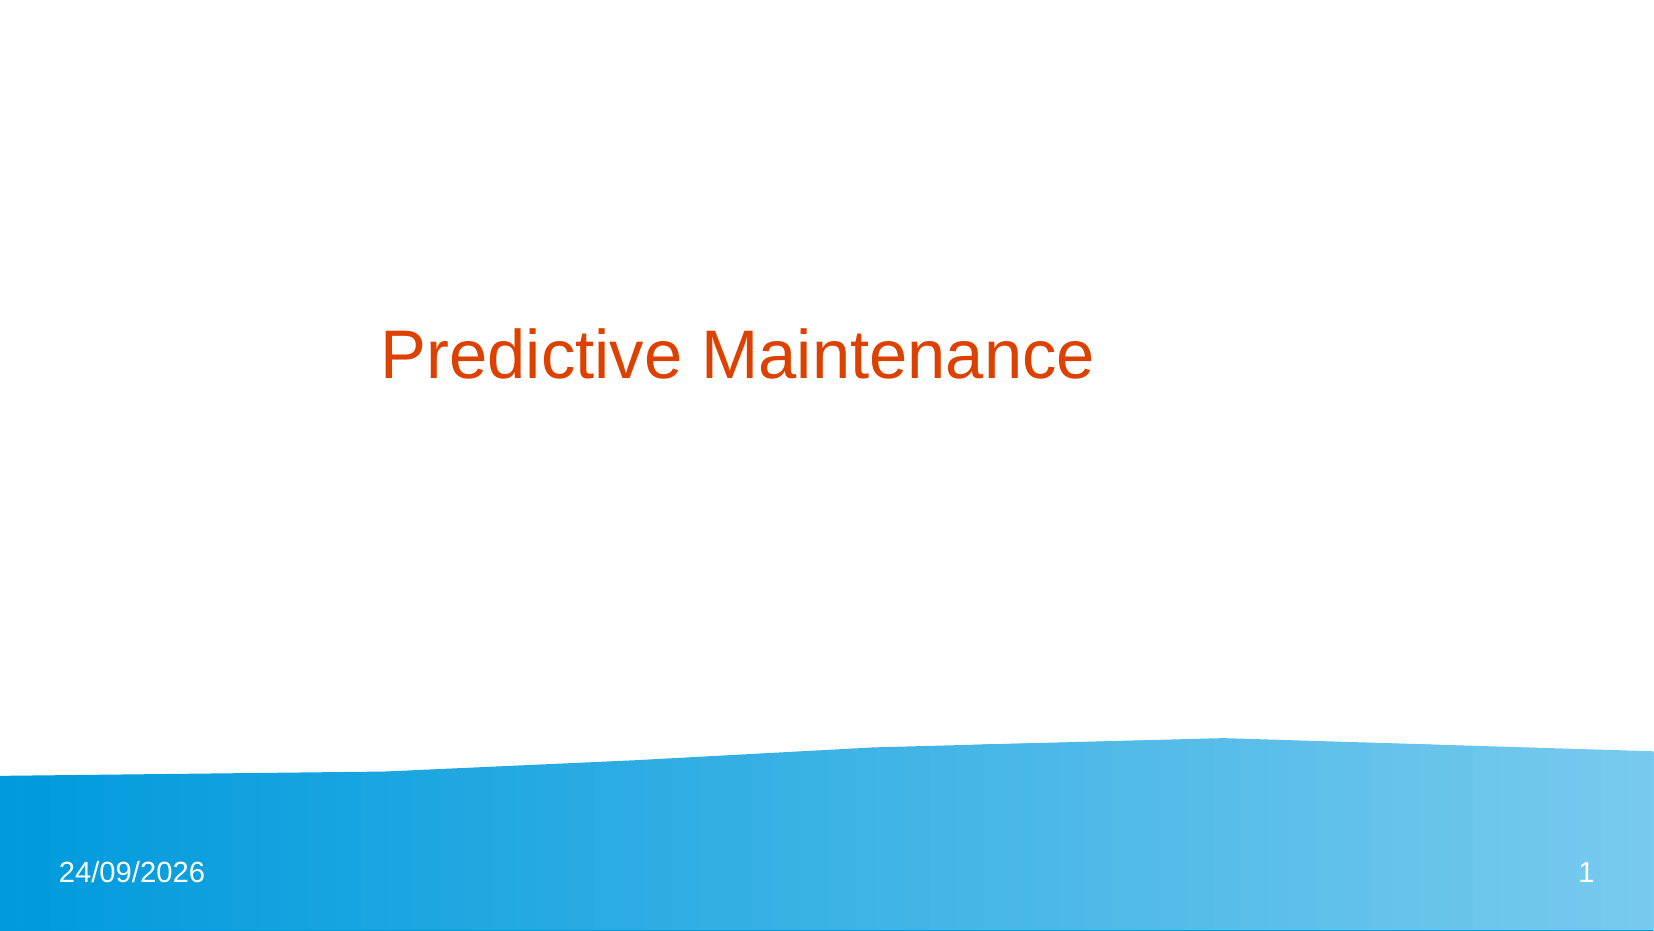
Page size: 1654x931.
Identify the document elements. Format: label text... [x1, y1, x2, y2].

title Predictive Maintenance [0, 265, 1477, 443]
